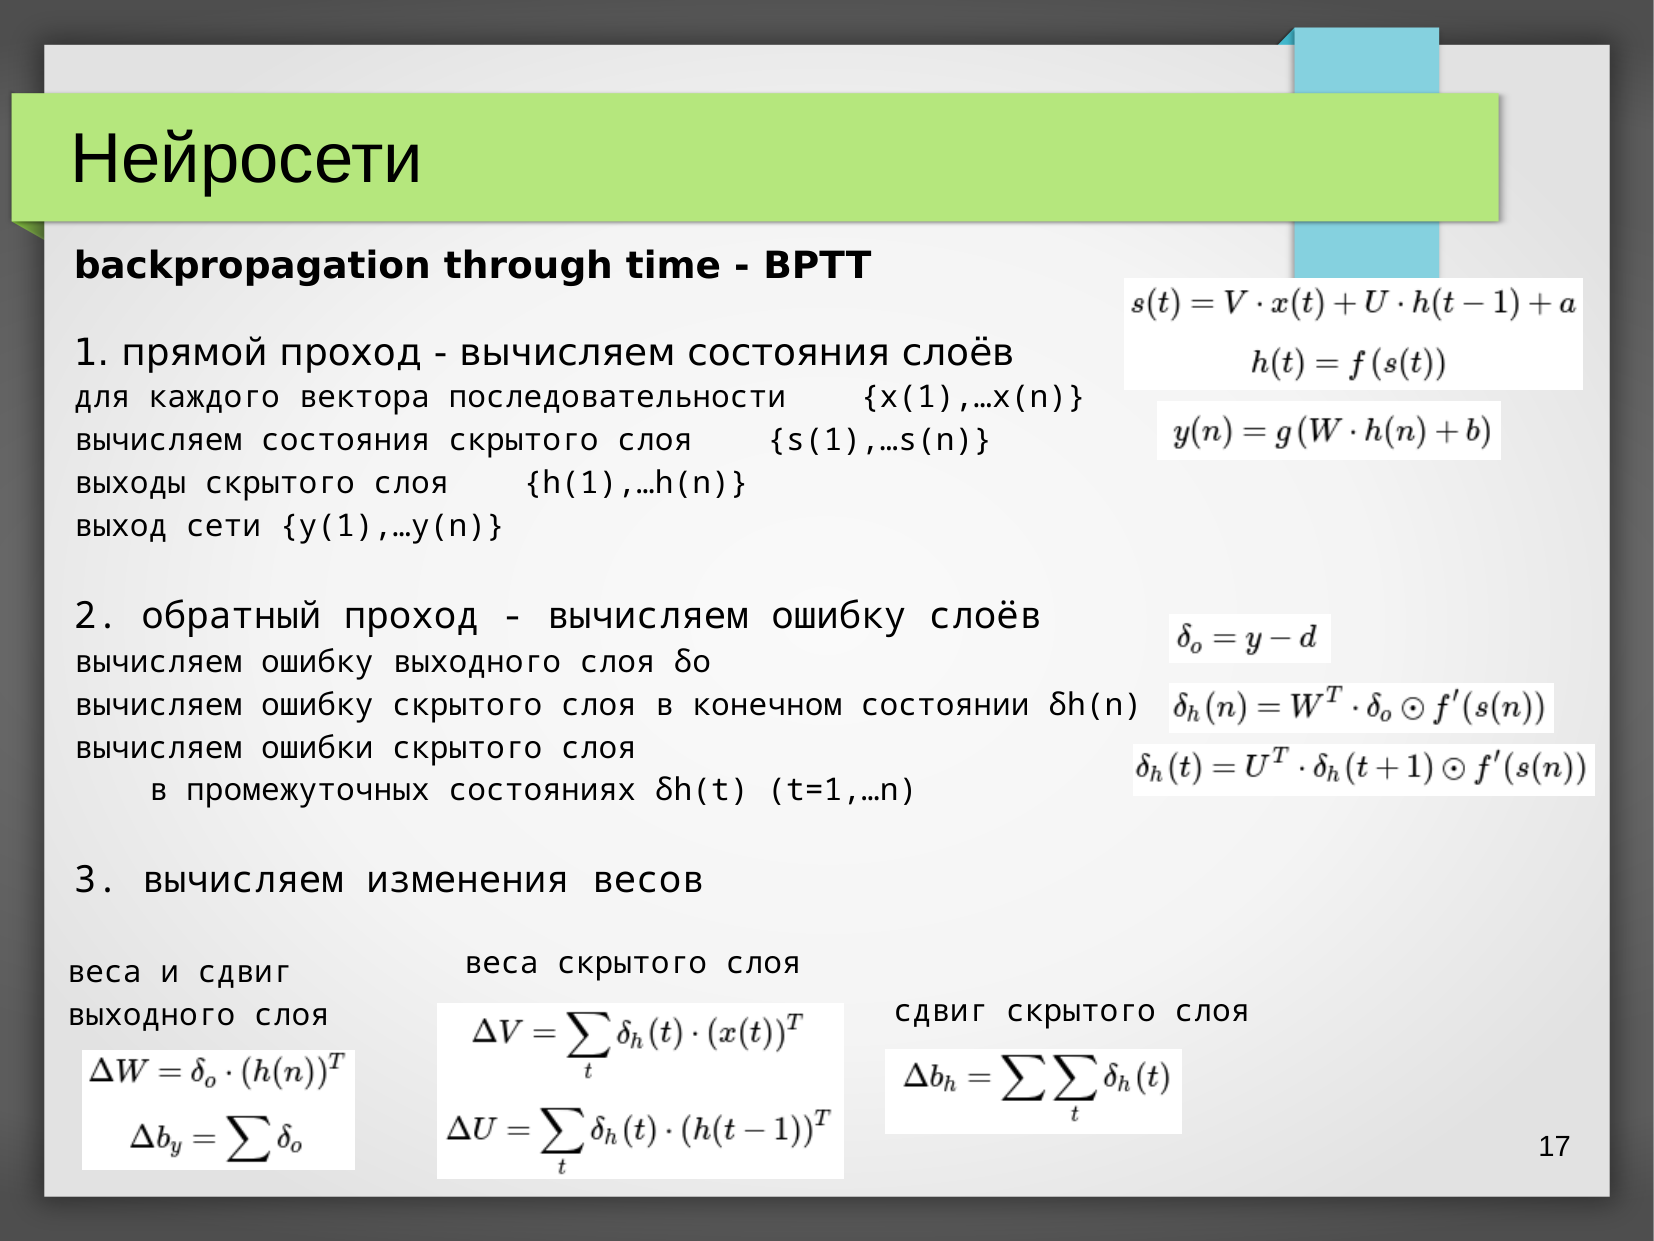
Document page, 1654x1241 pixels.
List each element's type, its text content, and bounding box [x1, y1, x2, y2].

picture [0, 0, 1654, 1241]
text_box веса и сдвиг выходного слоя [51, 941, 355, 1040]
title Нейросети [70, 118, 1205, 199]
text_box backpropagation through time - BPTT 1. прямой проход - вычисляем состояния слоёв для каждого вектора последовательности {x(1),…x(n)} вычисляем состояния скрытого слоя {s(1),…s(n)} выходы скрытого слоя {h(1),…h(n)} выход сети {y(1),…y(n)} 2. обратный проход - вычисляем ошибку слоёв вычисляем ошибку выходного слоя δo вычисляем ошибку скрытого слоя в конечном состоянии δh(n) вычисляем ошибки скрытого слоя в промежуточных состояниях δh(t) (t=1,…n) 3. вычисляем изменения весов [59, 236, 1193, 897]
text_box сдвиг скрытого слоя [878, 980, 1276, 1037]
text_box веса скрытого слоя [448, 933, 827, 990]
